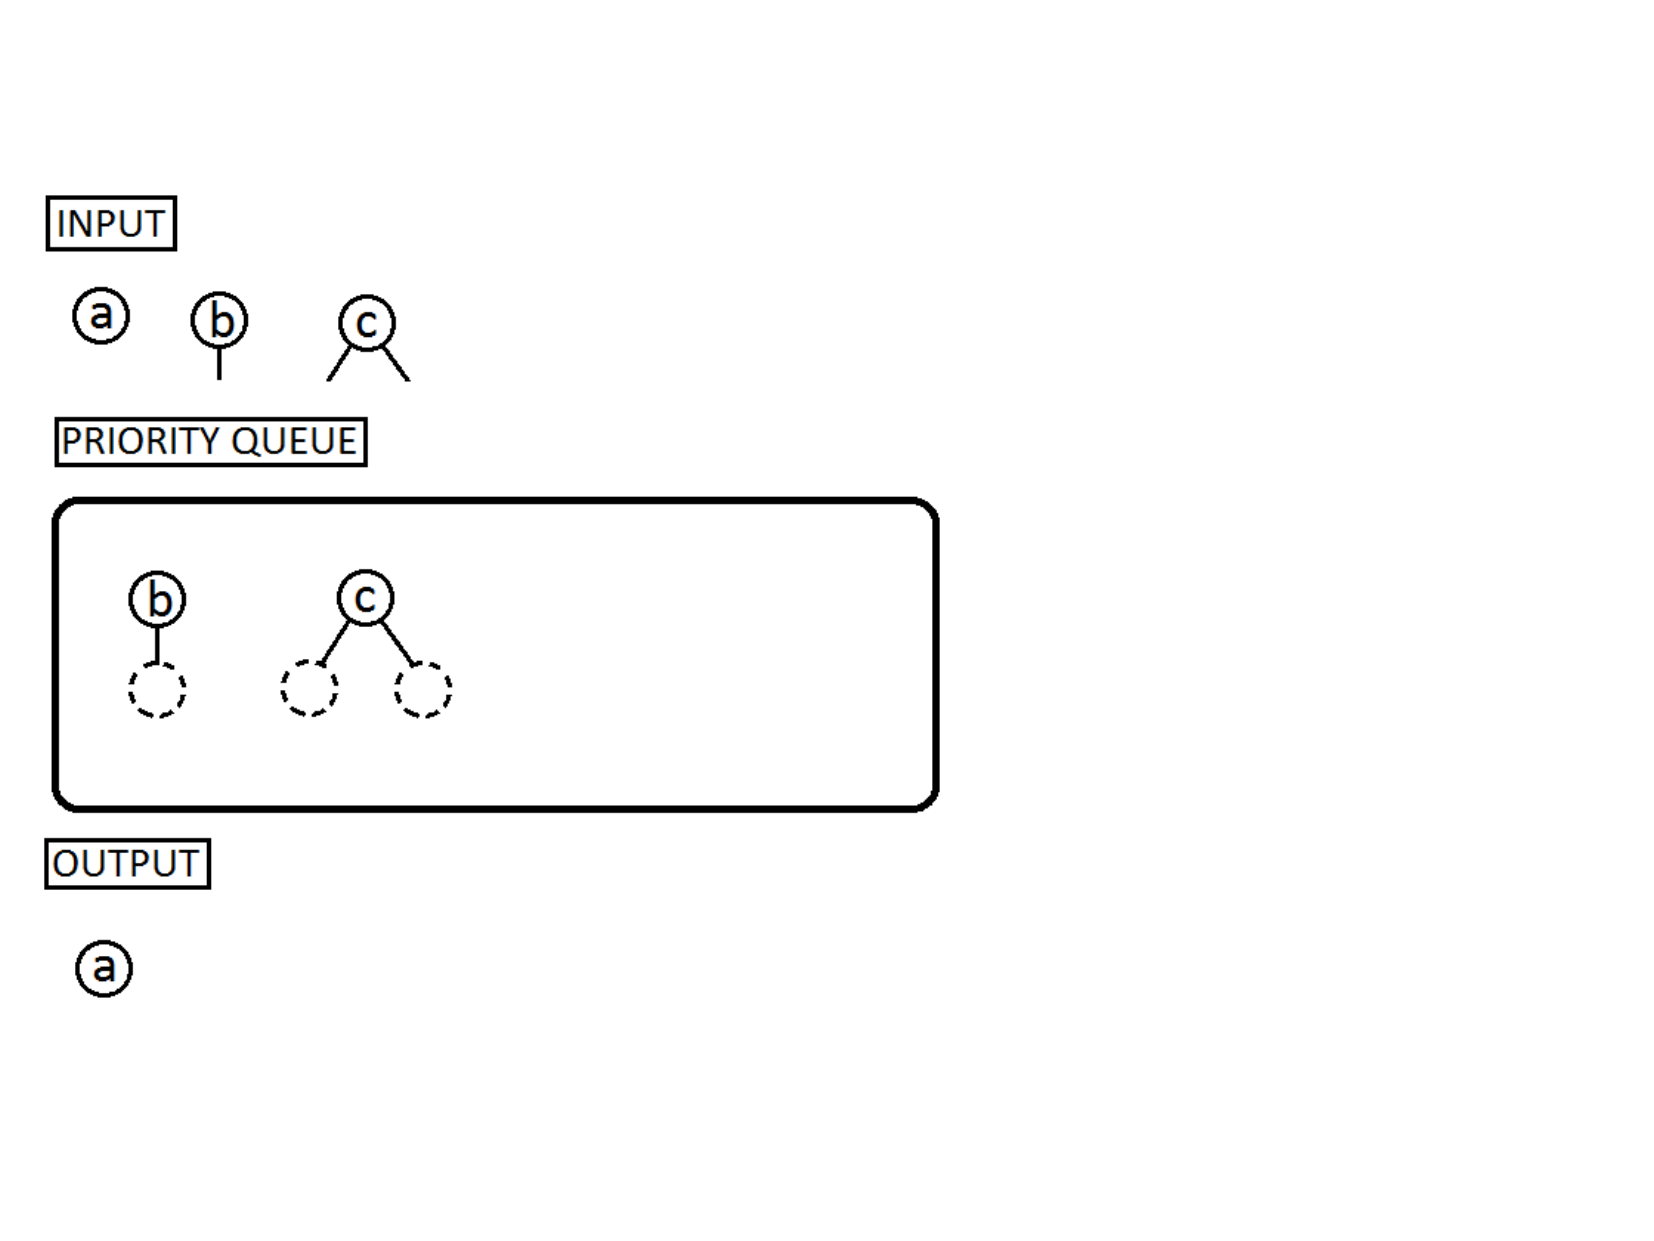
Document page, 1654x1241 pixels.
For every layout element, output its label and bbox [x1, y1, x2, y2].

picture [9, 169, 1654, 1085]
